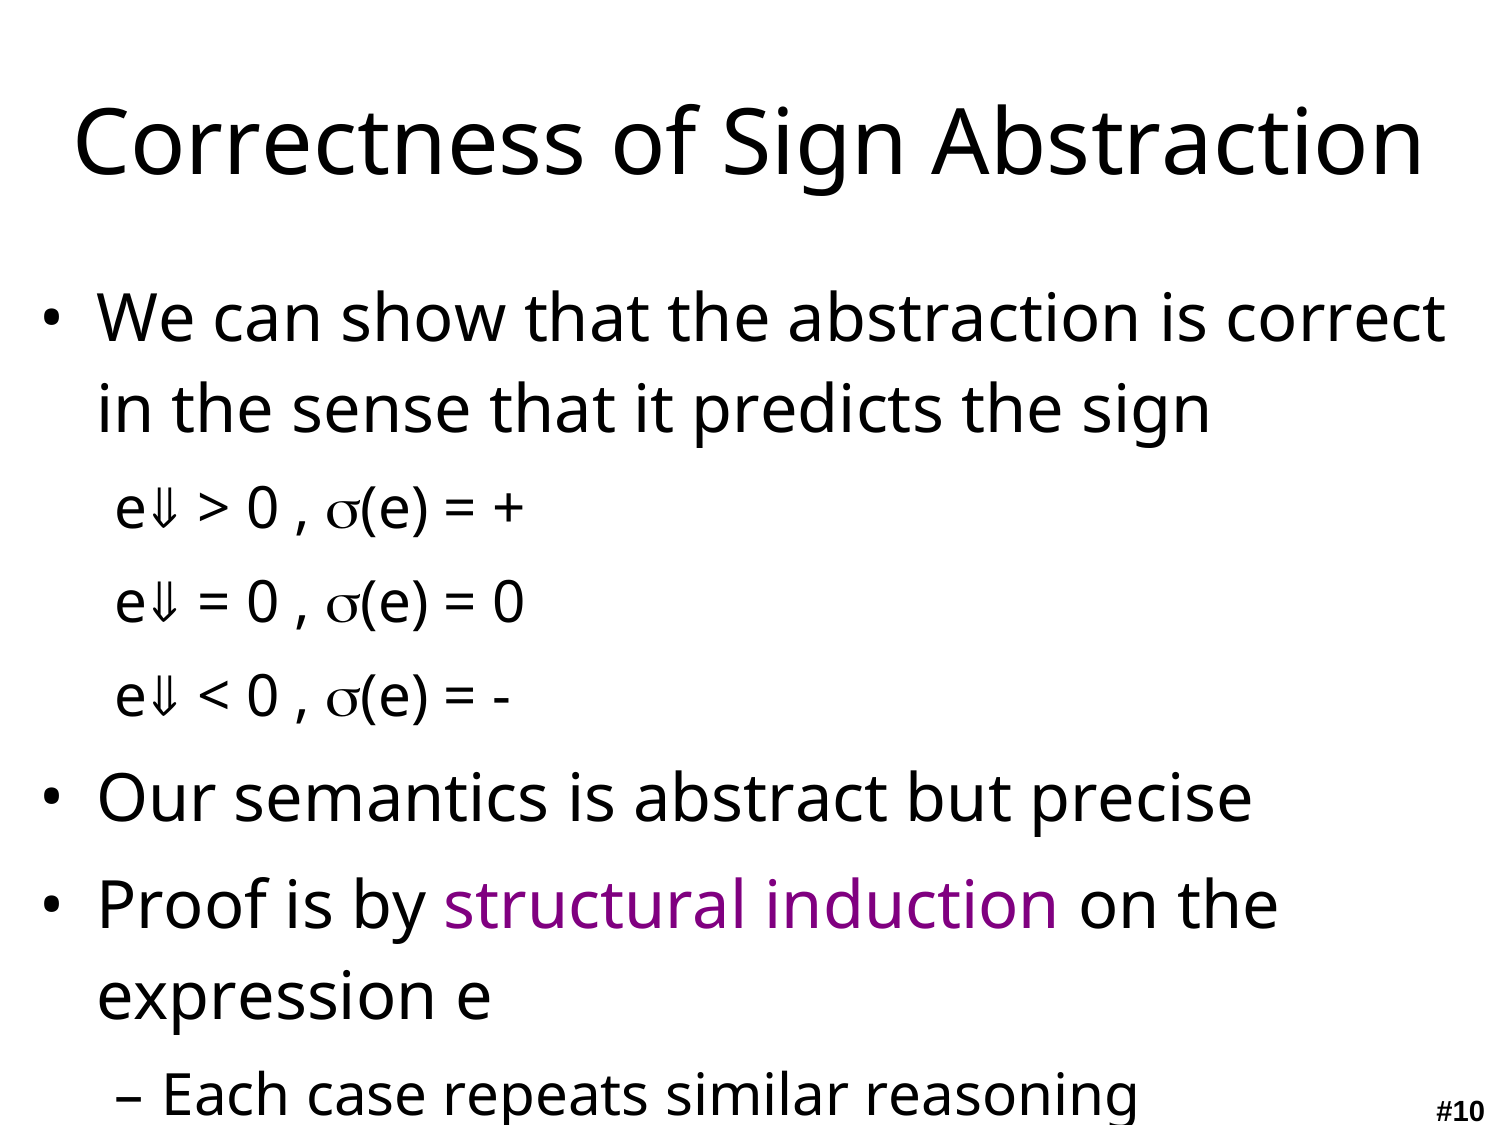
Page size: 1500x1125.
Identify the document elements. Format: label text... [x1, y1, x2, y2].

title Correctness of Sign Abstraction [24, 45, 1476, 233]
list We can show that the abstraction is correct in the sense that it predicts the sign e > 0 , (e) = + e = 0 , (e) = 0 e < 0 , (e) = - Our semantics is abstract but precise Proof is by structural induction on the expression e Each case repeats similar reasoning [24, 262, 1476, 1125]
